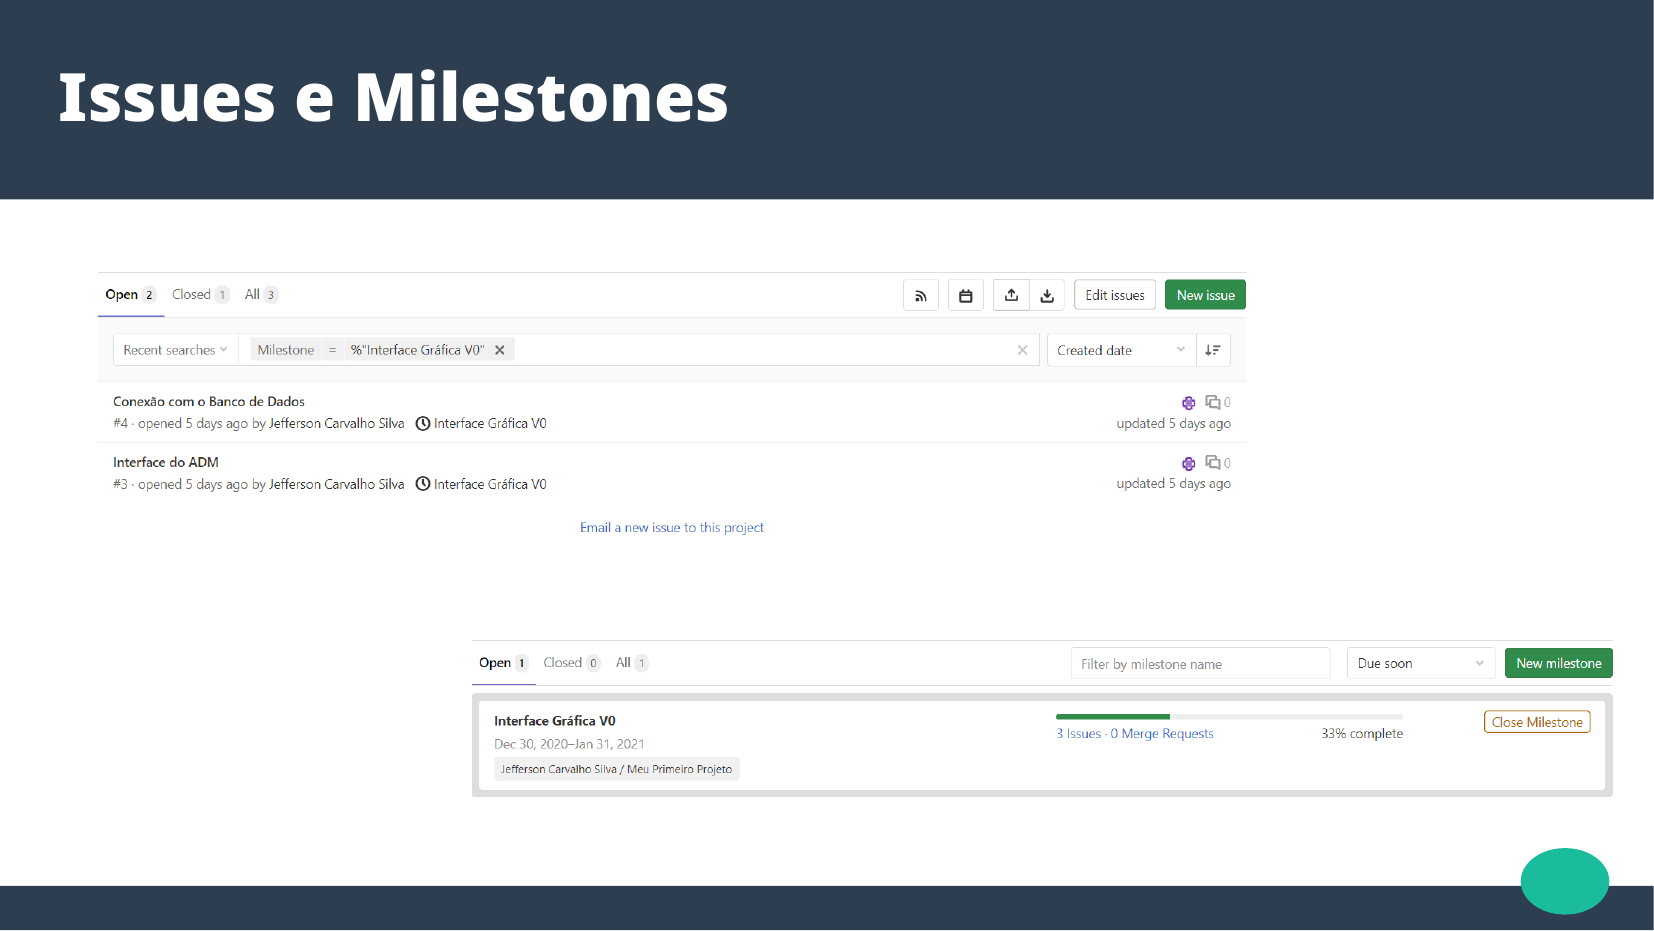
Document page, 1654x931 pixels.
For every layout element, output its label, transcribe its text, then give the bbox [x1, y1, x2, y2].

title Issues e Milestones [59, 37, 1595, 156]
picture [94, 261, 1256, 556]
picture [472, 625, 1622, 811]
